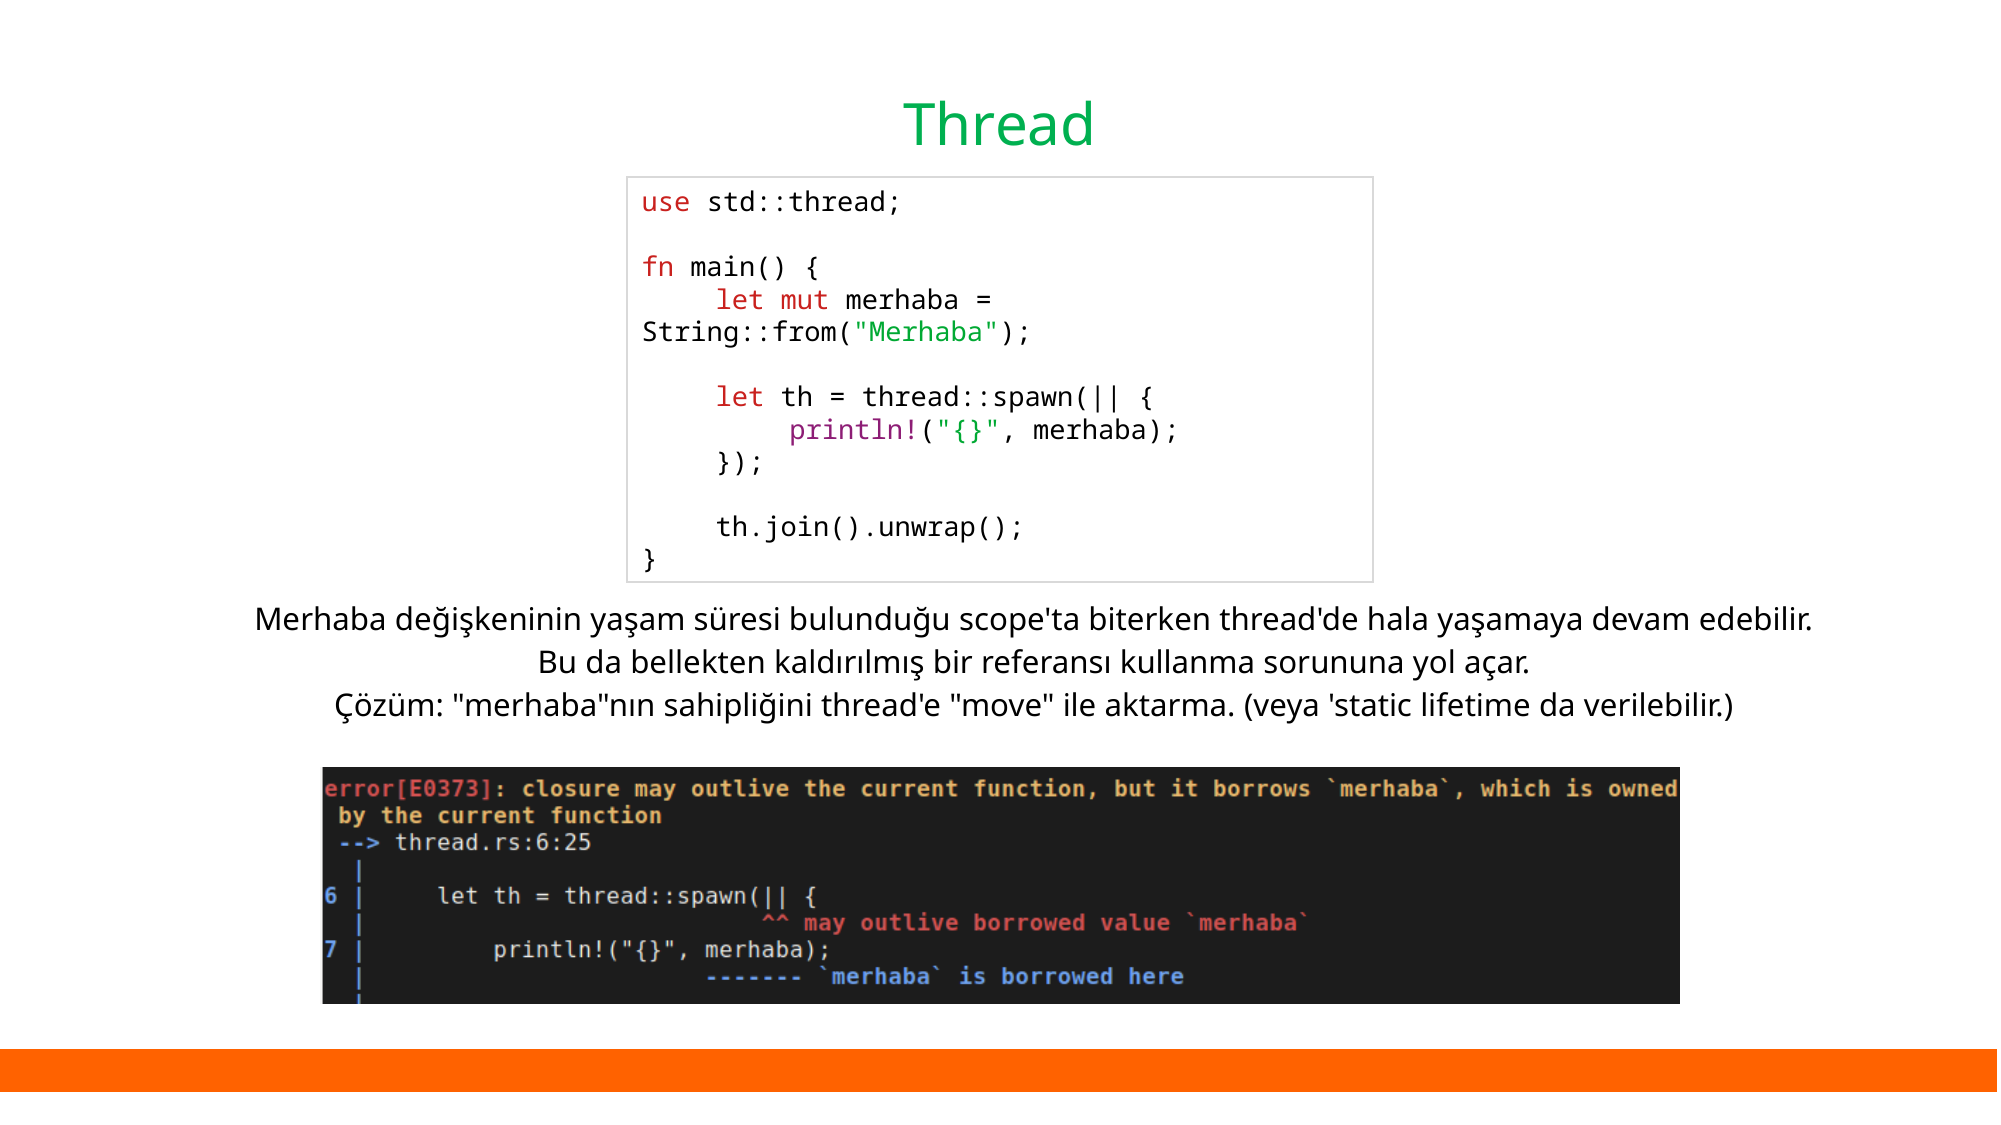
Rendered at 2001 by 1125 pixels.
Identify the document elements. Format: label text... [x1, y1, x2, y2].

picture [320, 767, 1680, 1004]
text_box [0, 1049, 1997, 1092]
list Thread [420, 87, 1580, 178]
text_box Merhaba değişkeninin yaşam süresi bulunduğu scope'ta biterken thread'de hala yaşamaya devam edebilir. Bu da bellekten kaldırılmış bir referansı kullanma sorununa yol açar. Çözüm: "merhaba"nın sahipliğini thread'e "move" ile aktarma. (veya 'static lifetime da verilebilir.) [239, 589, 1761, 711]
text_box use std::thread; fn main() { let mut merhaba = String::from("Merhaba"); let th = thread::spawn(|| { println!("{}", merhaba); }); th.join().unwrap(); } [626, 177, 1374, 550]
